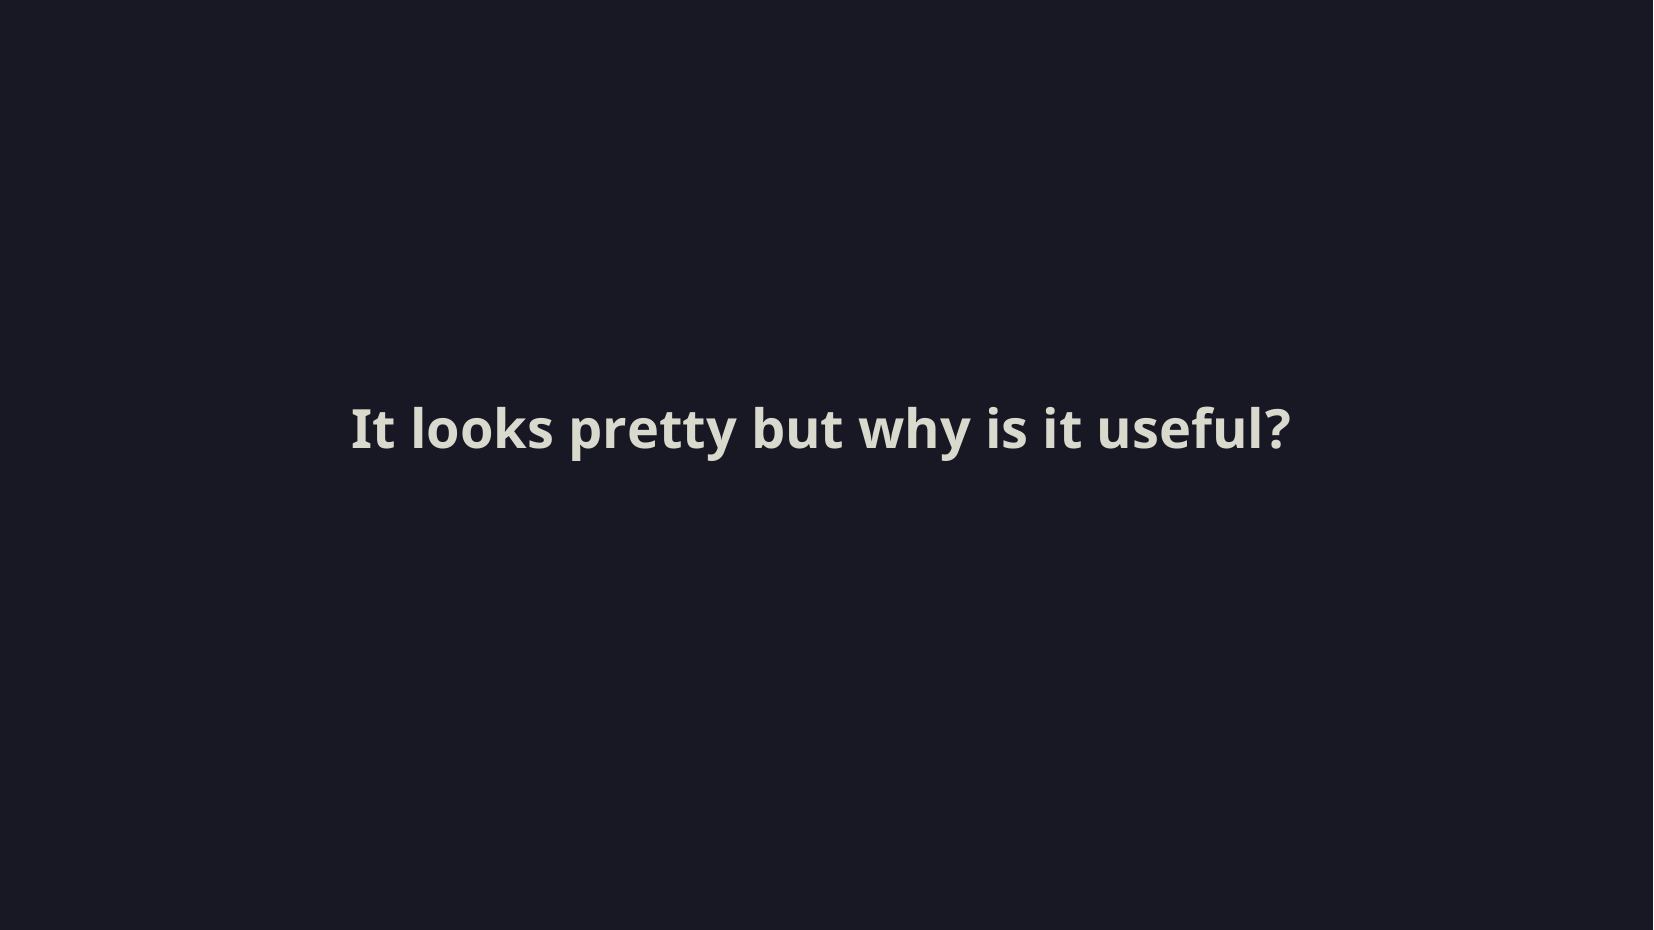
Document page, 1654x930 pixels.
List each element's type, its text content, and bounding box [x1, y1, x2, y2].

text_box It looks pretty but why is it useful​​​​? [351, 391, 1302, 540]
